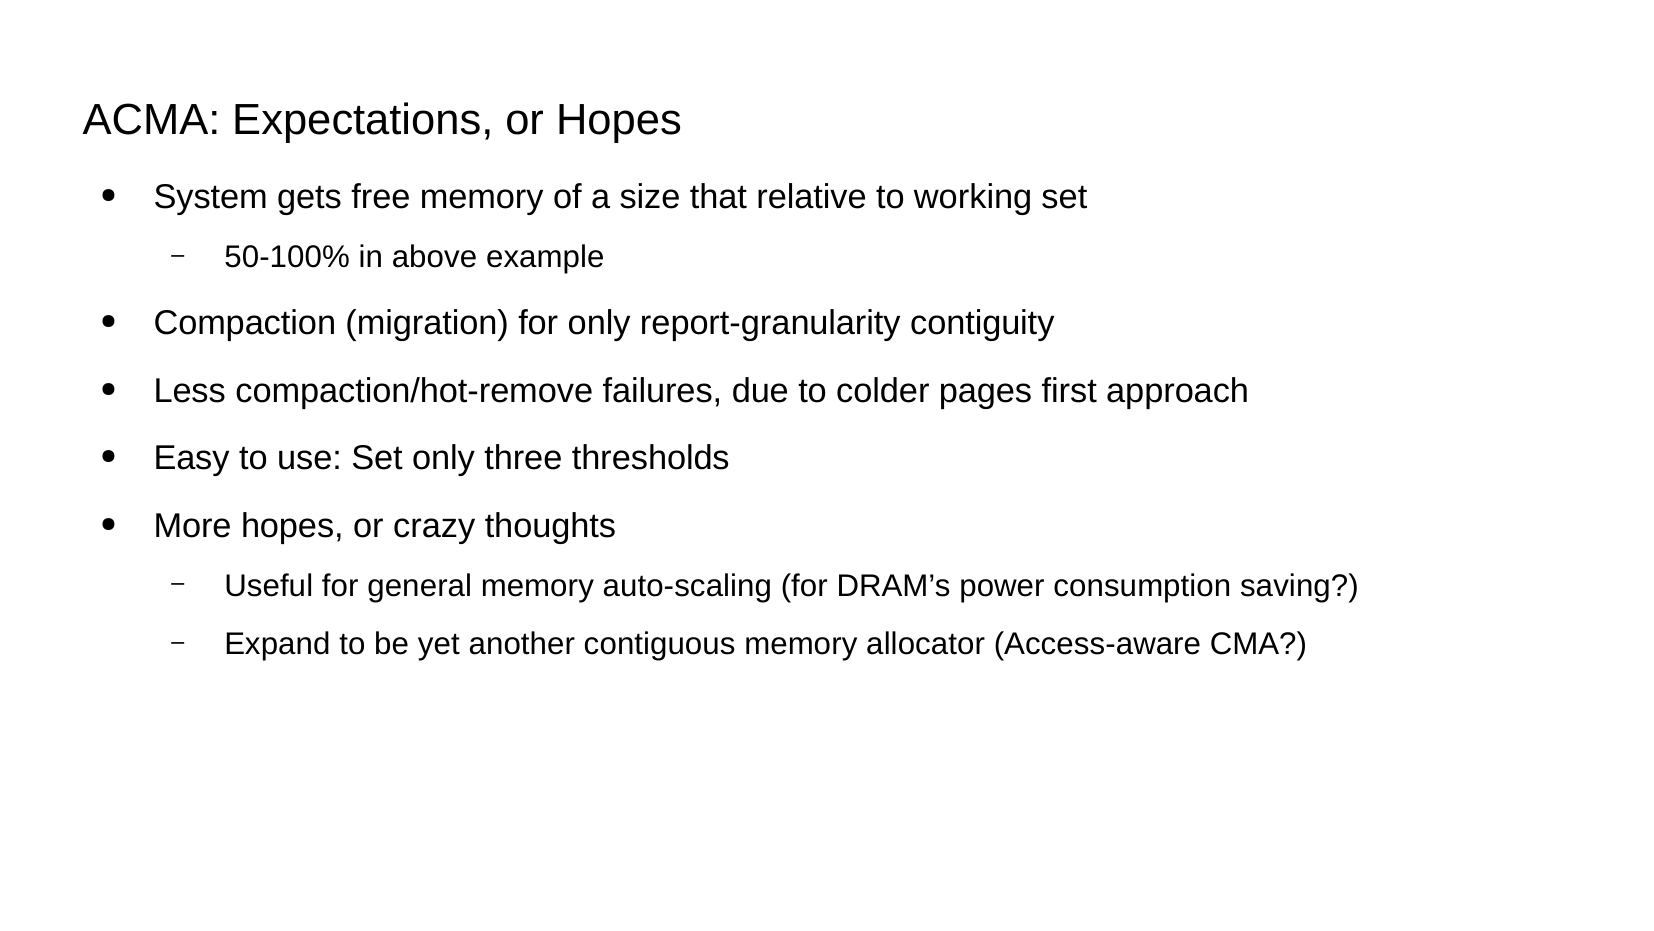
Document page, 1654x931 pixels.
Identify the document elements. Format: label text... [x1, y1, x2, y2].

list System gets free memory of a size that relative to working set 50-100% in above example Compaction (migration) for only report-granularity contiguity Less compaction/hot-remove failures, due to colder pages first approach Easy to use: Set only three thresholds More hopes, or crazy thoughts Useful for general memory auto-scaling (for DRAM’s power consumption saving?) Expand to be yet another contiguous memory allocator (Access-aware CMA?) [82, 177, 1571, 833]
title ACMA: Expectations, or Hopes [82, 81, 1571, 157]
